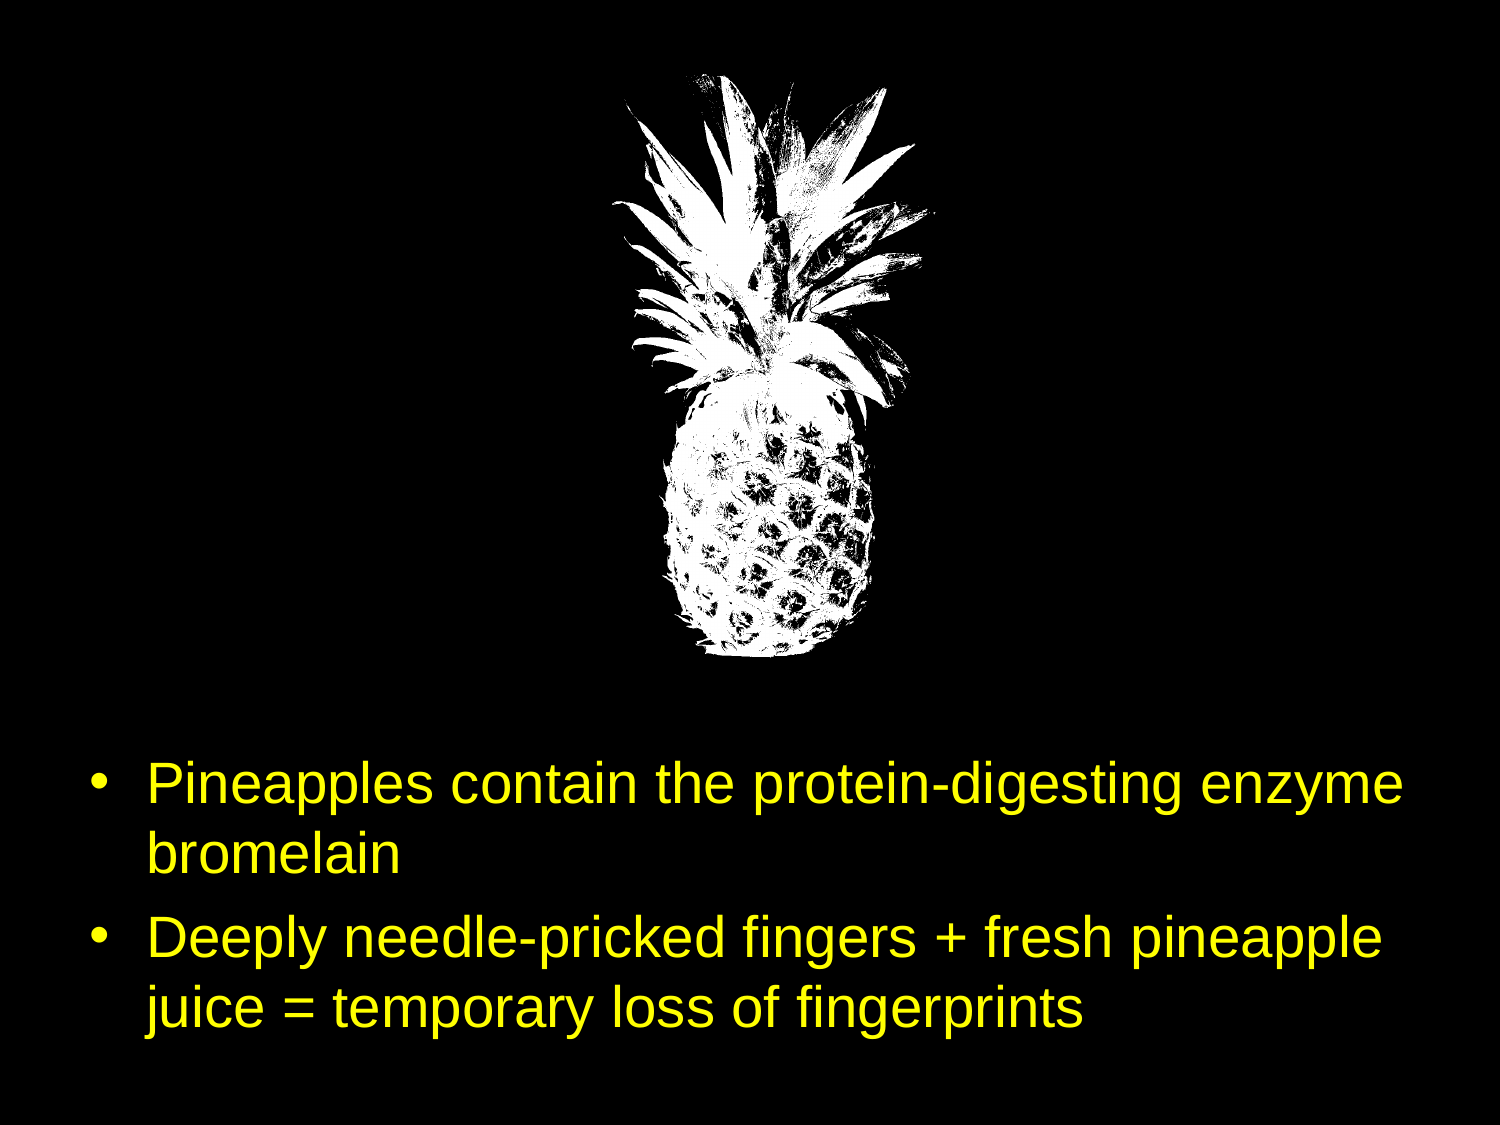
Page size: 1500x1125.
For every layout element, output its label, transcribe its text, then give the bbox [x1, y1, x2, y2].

list Pineapples contain the protein-digesting enzyme bromelain Deeply needle-pricked fingers + fresh pineapple juice = temporary loss of fingerprints [75, 737, 1426, 1088]
picture [612, 74, 937, 659]
